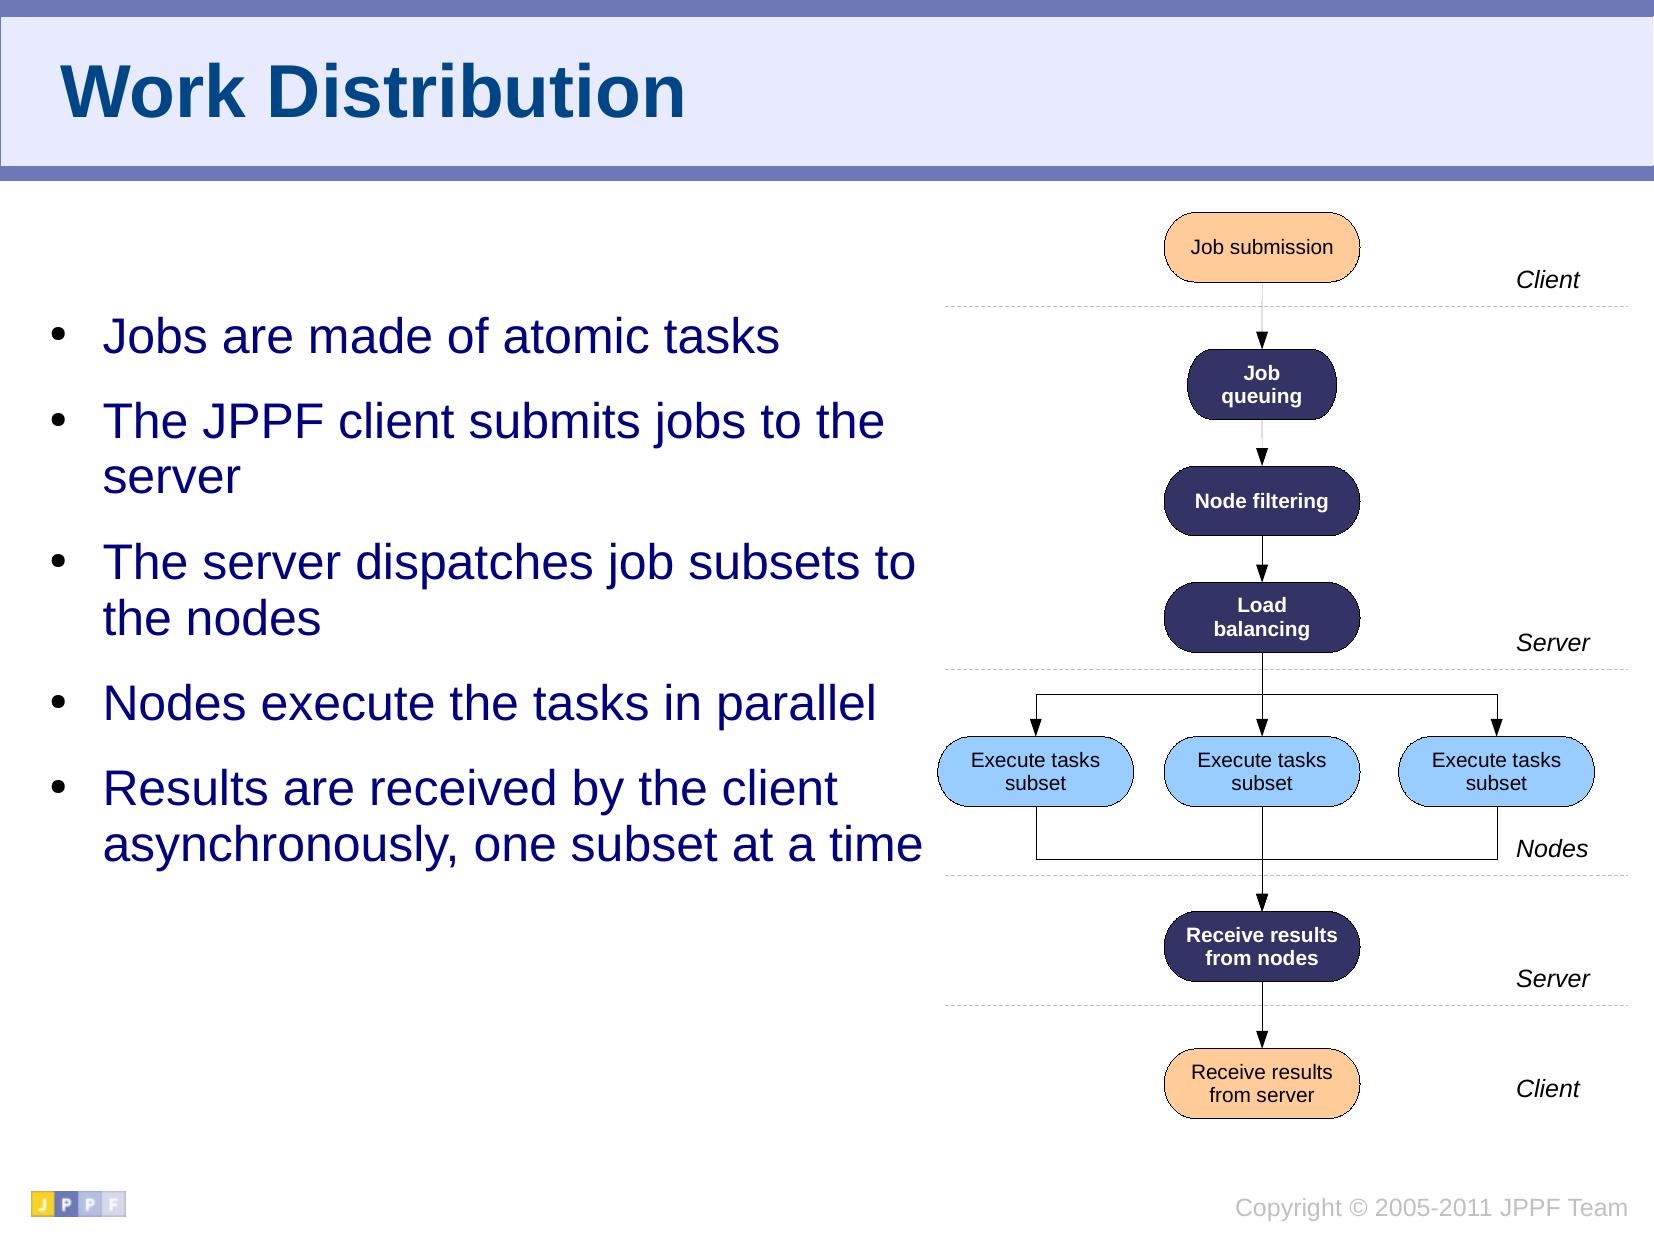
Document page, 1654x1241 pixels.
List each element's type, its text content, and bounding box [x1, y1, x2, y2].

text_box Server [1501, 621, 1622, 672]
list Jobs are made of atomic tasks The JPPF client submits jobs to the server The server dispatches job subsets to the nodes Nodes execute the tasks in parallel Results are received by the client asynchronously, one subset at a time [31, 307, 938, 872]
text_box Server [1501, 957, 1622, 1008]
text_box Job submission [1164, 212, 1361, 283]
text_box Execute tasks subset [1398, 736, 1595, 807]
text_box Nodes [1501, 827, 1621, 878]
text_box Client [1501, 1067, 1611, 1118]
text_box Receive results from nodes [1164, 911, 1361, 982]
text_box Receive results from server [1164, 1048, 1361, 1119]
text_box Execute tasks subset [938, 736, 1134, 807]
title Work Distribution [0, 16, 1653, 167]
picture [0, 181, 1654, 1241]
text_box Execute tasks subset [1164, 736, 1361, 807]
text_box Load balancing [1164, 582, 1361, 653]
text_box Client [1501, 258, 1611, 309]
text_box Node filtering [1164, 466, 1361, 536]
text_box Job queuing [1187, 349, 1337, 420]
